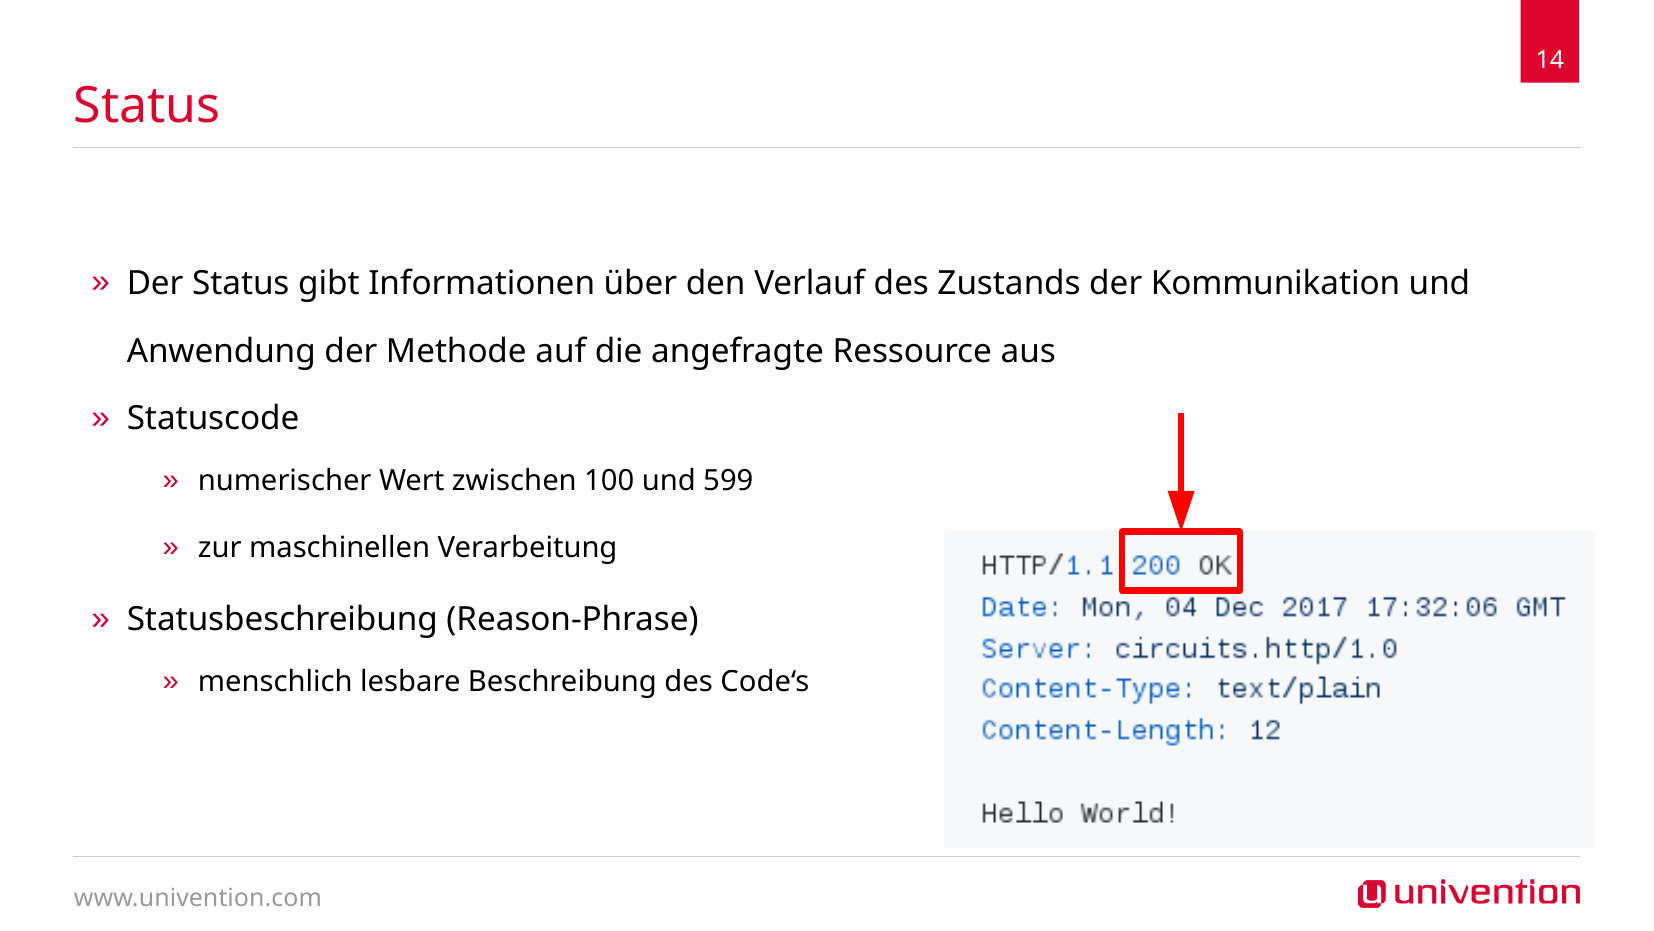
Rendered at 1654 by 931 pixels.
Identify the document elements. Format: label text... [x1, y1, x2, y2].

picture [1358, 879, 1580, 908]
picture [944, 531, 1595, 848]
picture [1125, 535, 1237, 587]
list Der Status gibt Informationen über den Verlauf des Zustands der Kommunikation und Anwendung der Methode auf die angefragte Ressource aus Statuscode numerischer Wert zwischen 100 und 599 zur maschinellen Verarbeitung Statusbeschreibung (Reason-Phrase) menschlich lesbare Beschreibung des Code‘s [73, 236, 1580, 827]
title Status [73, 59, 1580, 148]
